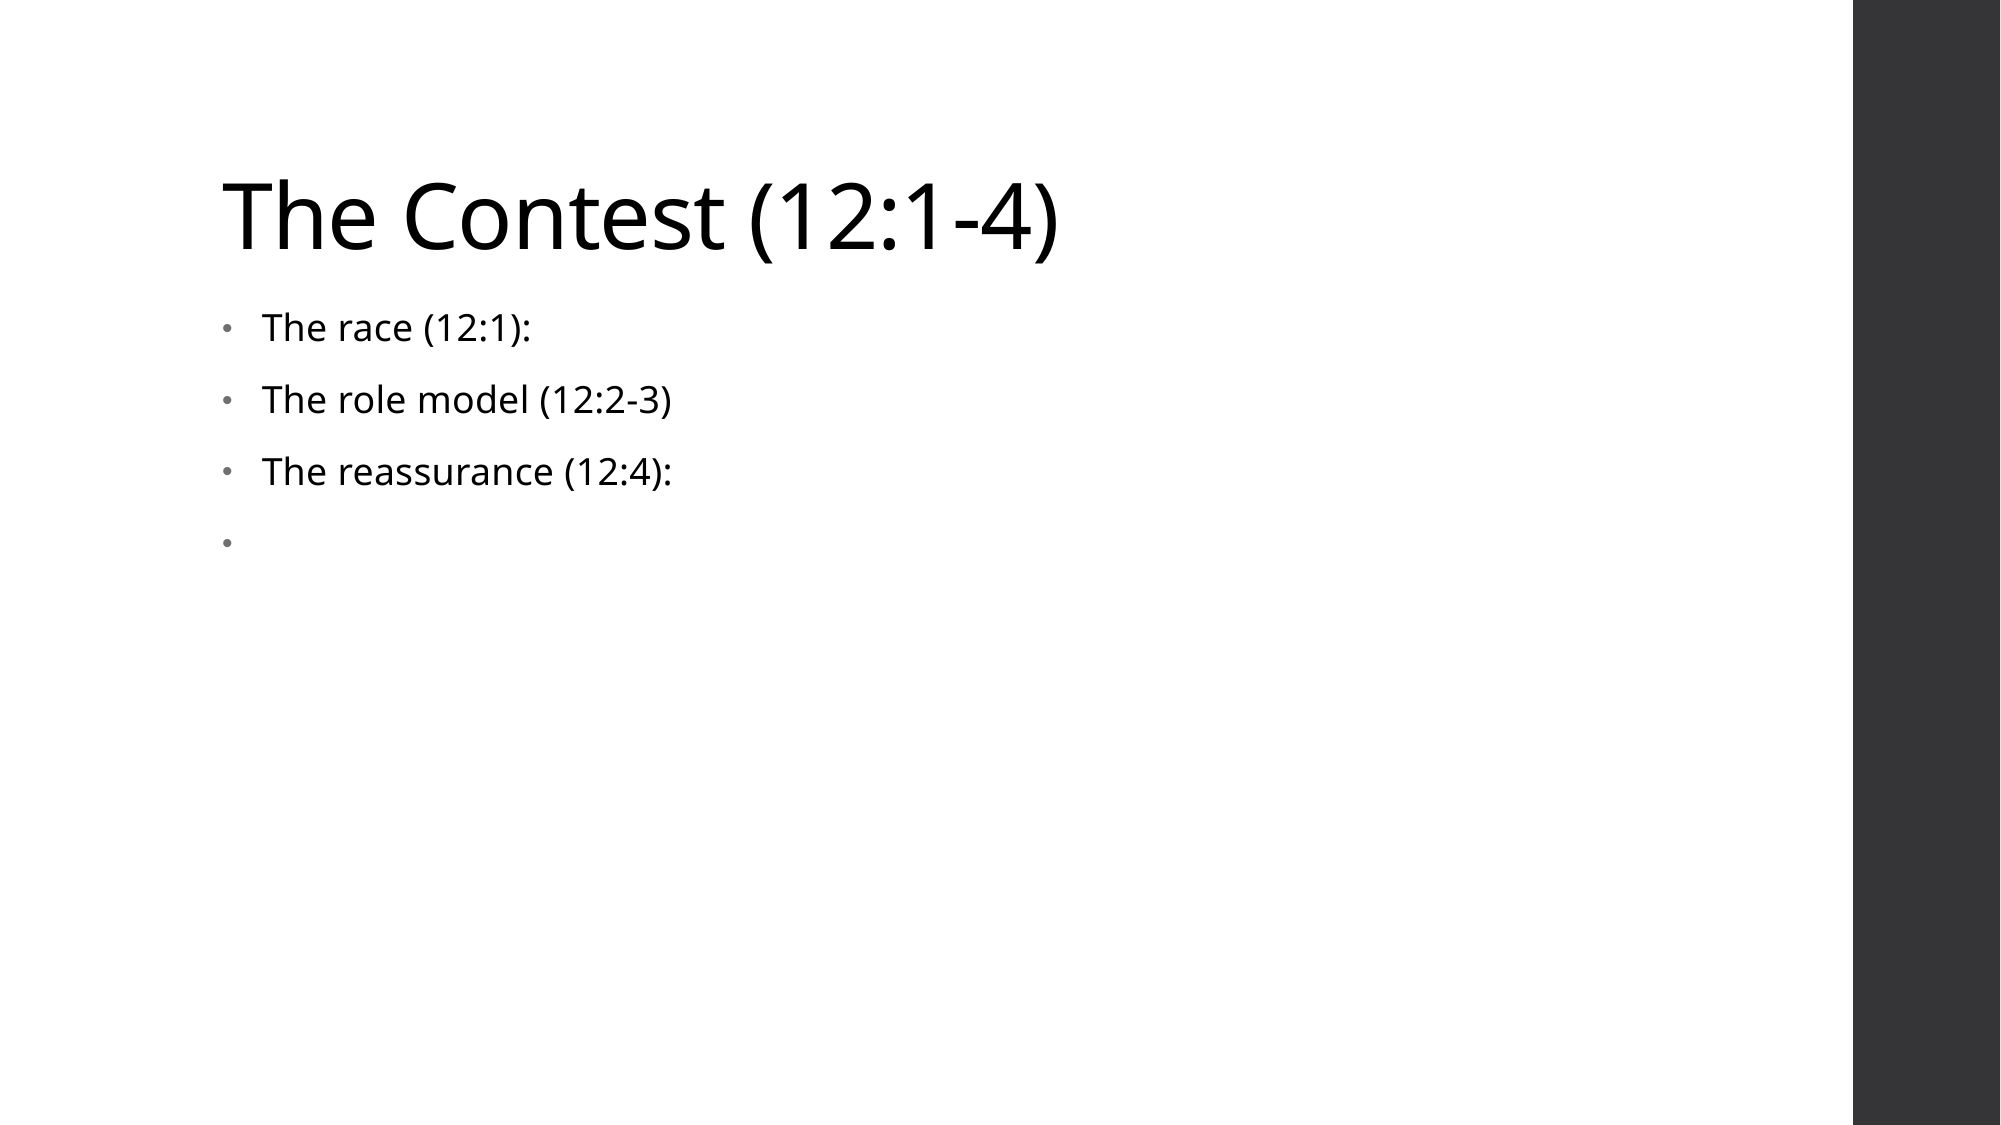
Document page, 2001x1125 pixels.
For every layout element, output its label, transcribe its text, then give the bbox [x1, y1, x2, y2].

list The race (12:1): The role model (12:2-3) The reassurance (12:4): [206, 299, 1617, 1014]
title The Contest (12:1-4) [206, 60, 1797, 278]
